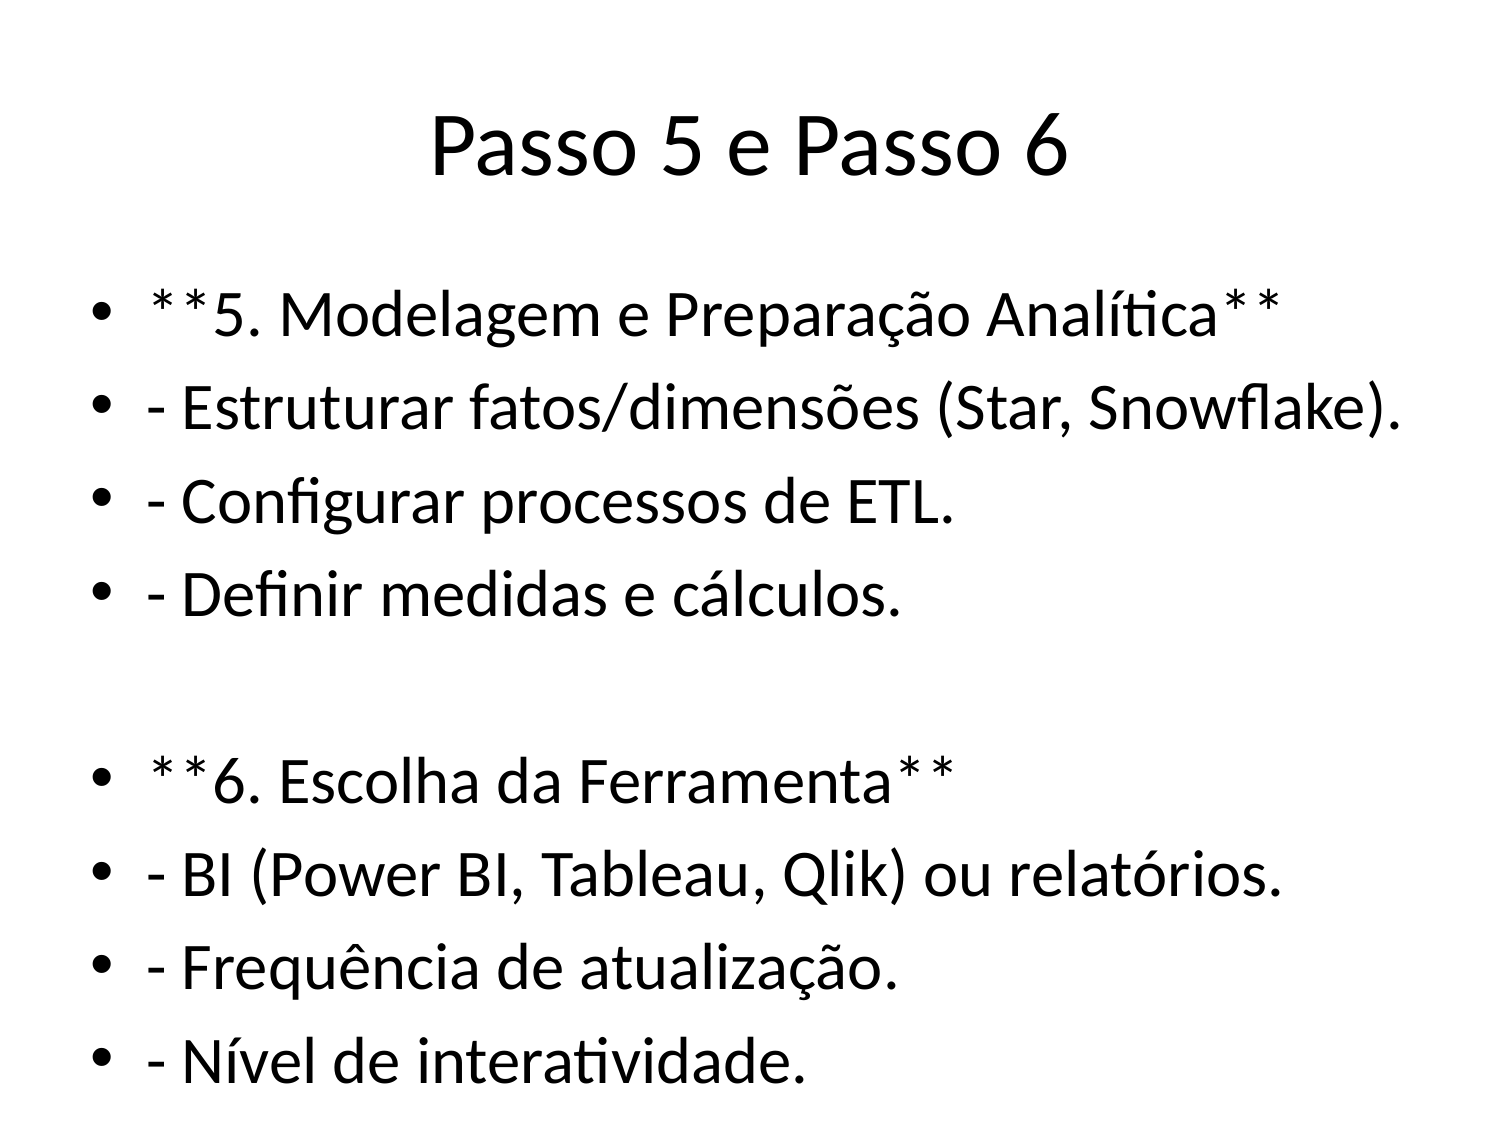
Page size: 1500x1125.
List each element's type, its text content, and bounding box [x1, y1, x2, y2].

title Passo 5 e Passo 6 [75, 45, 1425, 233]
list **5. Modelagem e Preparação Analítica** - Estruturar fatos/dimensões (Star, Snowflake). - Configurar processos de ETL. - Definir medidas e cálculos. **6. Escolha da Ferramenta** - BI (Power BI, Tableau, Qlik) ou relatórios. - Frequência de atualização. - Nível de interatividade. [75, 262, 1425, 1005]
